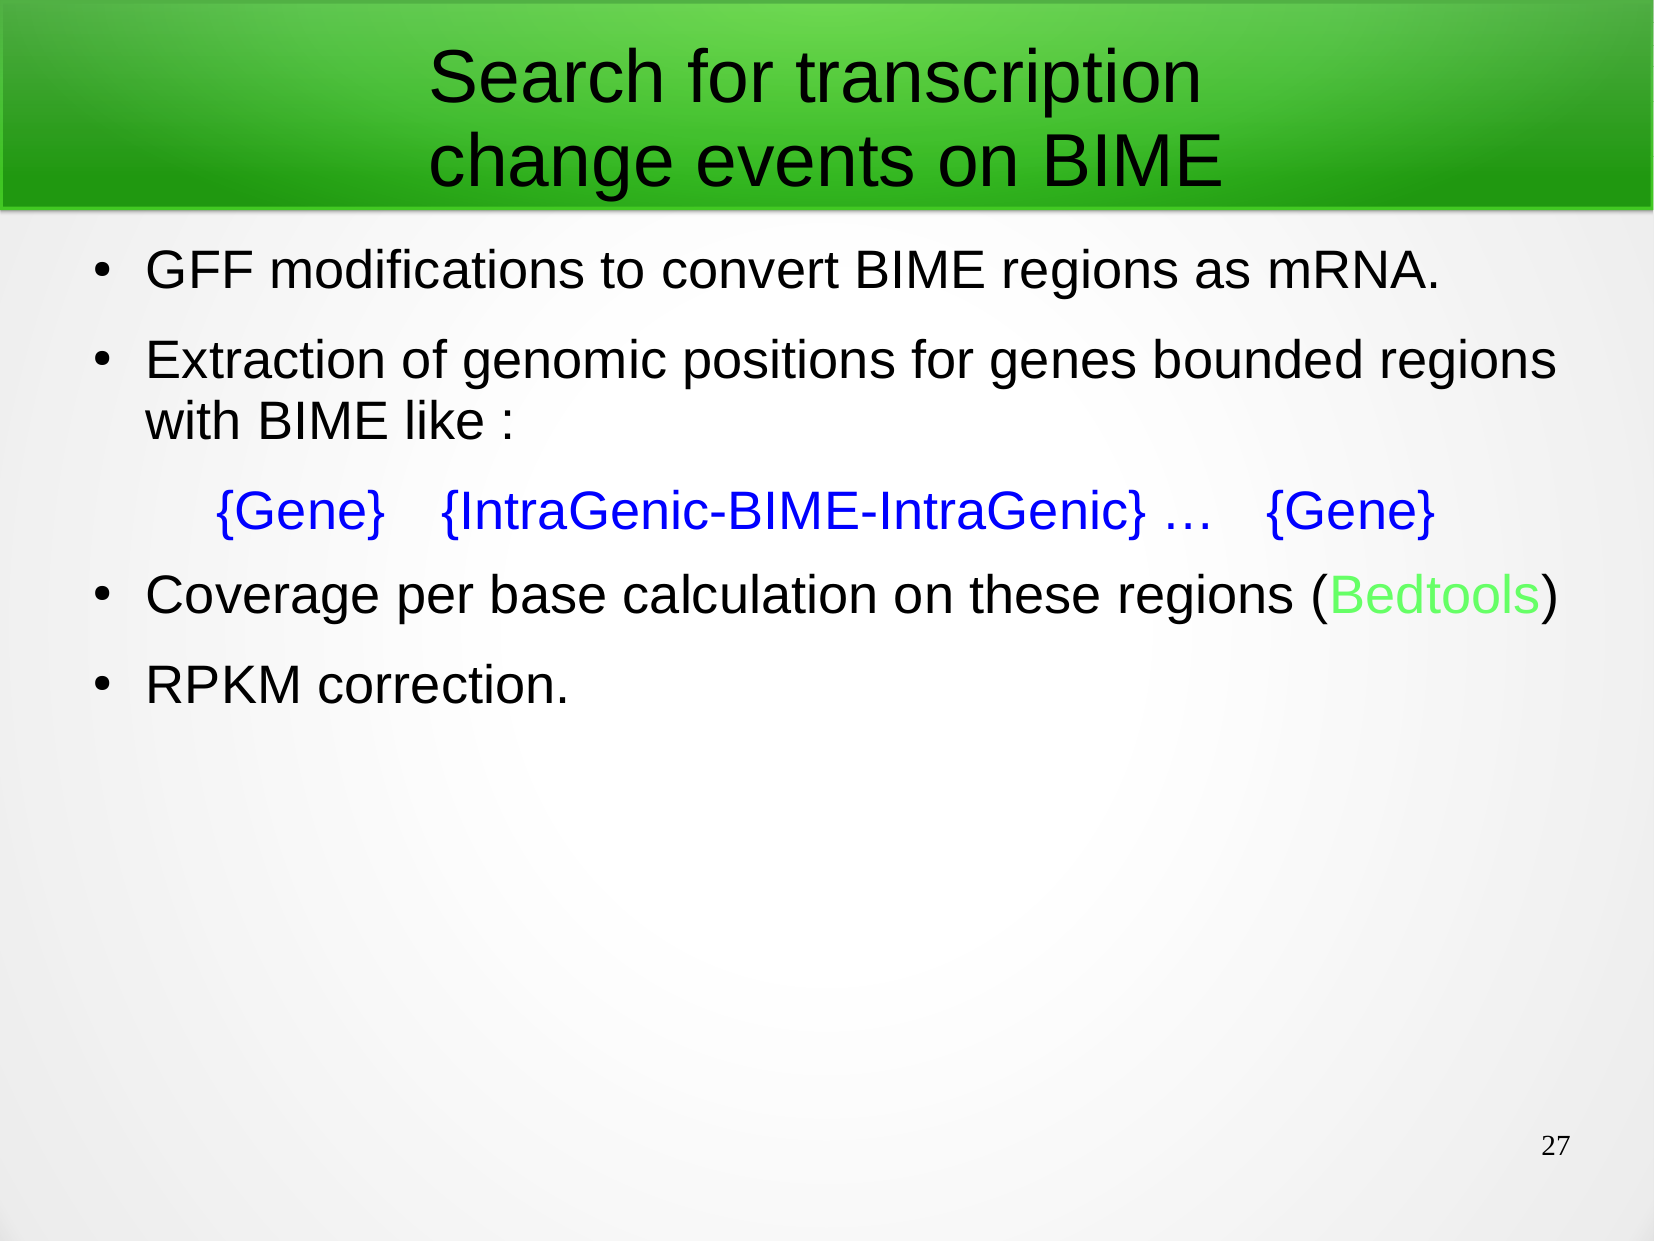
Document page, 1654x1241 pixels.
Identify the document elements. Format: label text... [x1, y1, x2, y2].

title Search for transcription change events on BIME [82, 34, 1571, 203]
list GFF modifications to convert BIME regions as mRNA. Extraction of genomic positions for genes bounded regions with BIME like : {Gene} {IntraGenic-BIME-IntraGenic} … {Gene} Coverage per base calculation on these regions (Bedtools) RPKM correction. [75, 240, 1564, 1201]
